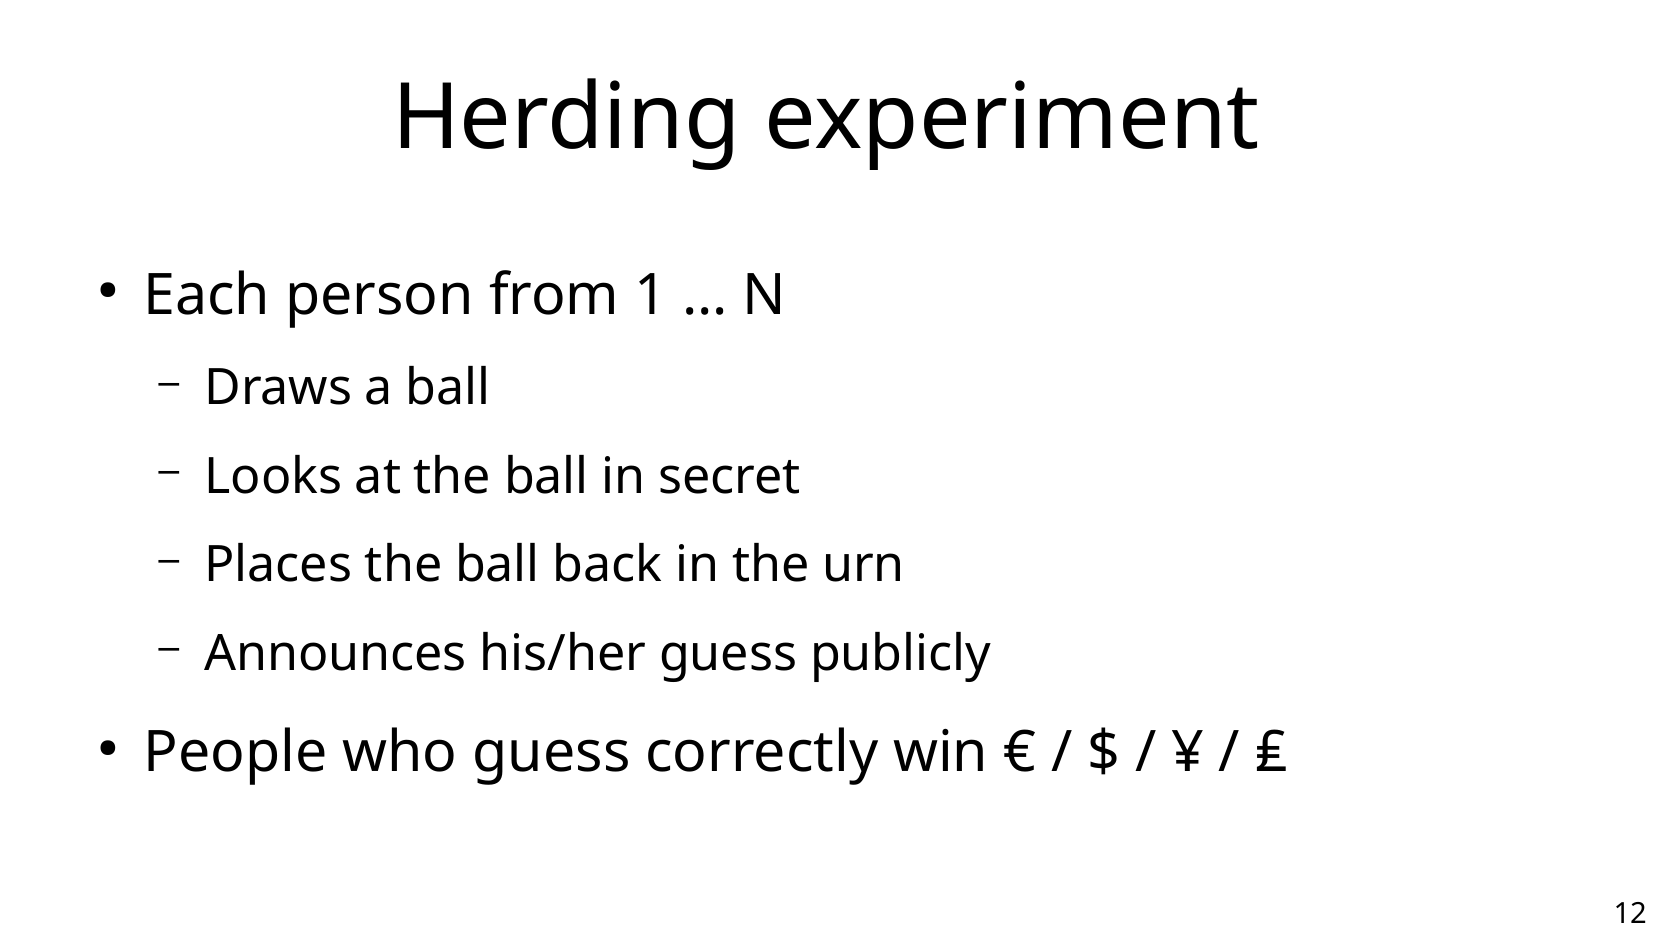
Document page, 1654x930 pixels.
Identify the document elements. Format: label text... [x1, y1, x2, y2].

title Herding experiment [82, 1, 1571, 225]
list Each person from 1 … N Draws a ball Looks at the ball in secret Places the ball back in the urn Announces his/her guess publicly People who guess correctly win € / $ / ¥ / ₤ [82, 252, 1571, 793]
